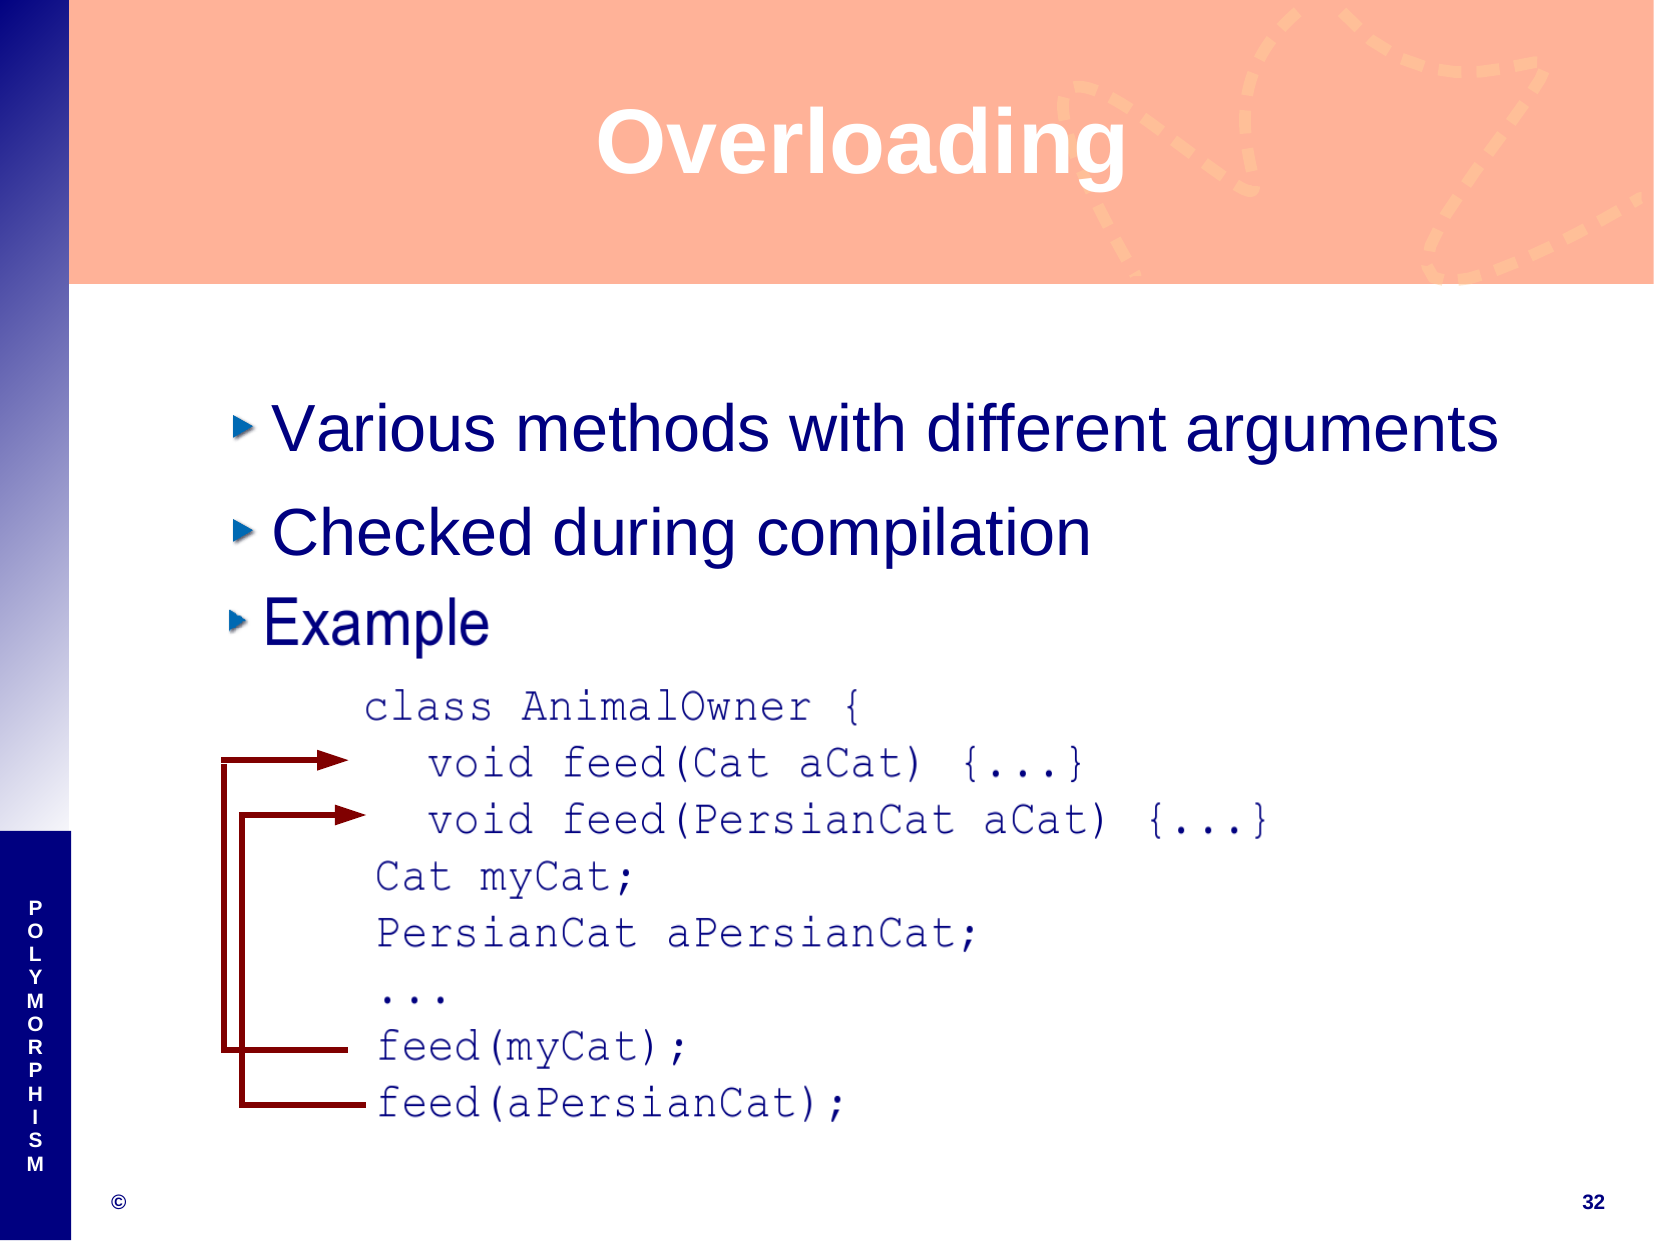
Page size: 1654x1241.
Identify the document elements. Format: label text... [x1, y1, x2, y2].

picture [200, 585, 1552, 1190]
list Various methods with different arguments Checked during compilation [200, 390, 1535, 570]
title Overloading [109, 37, 1617, 246]
text_box P O L Y M O R P H I S M [0, 830, 71, 1241]
